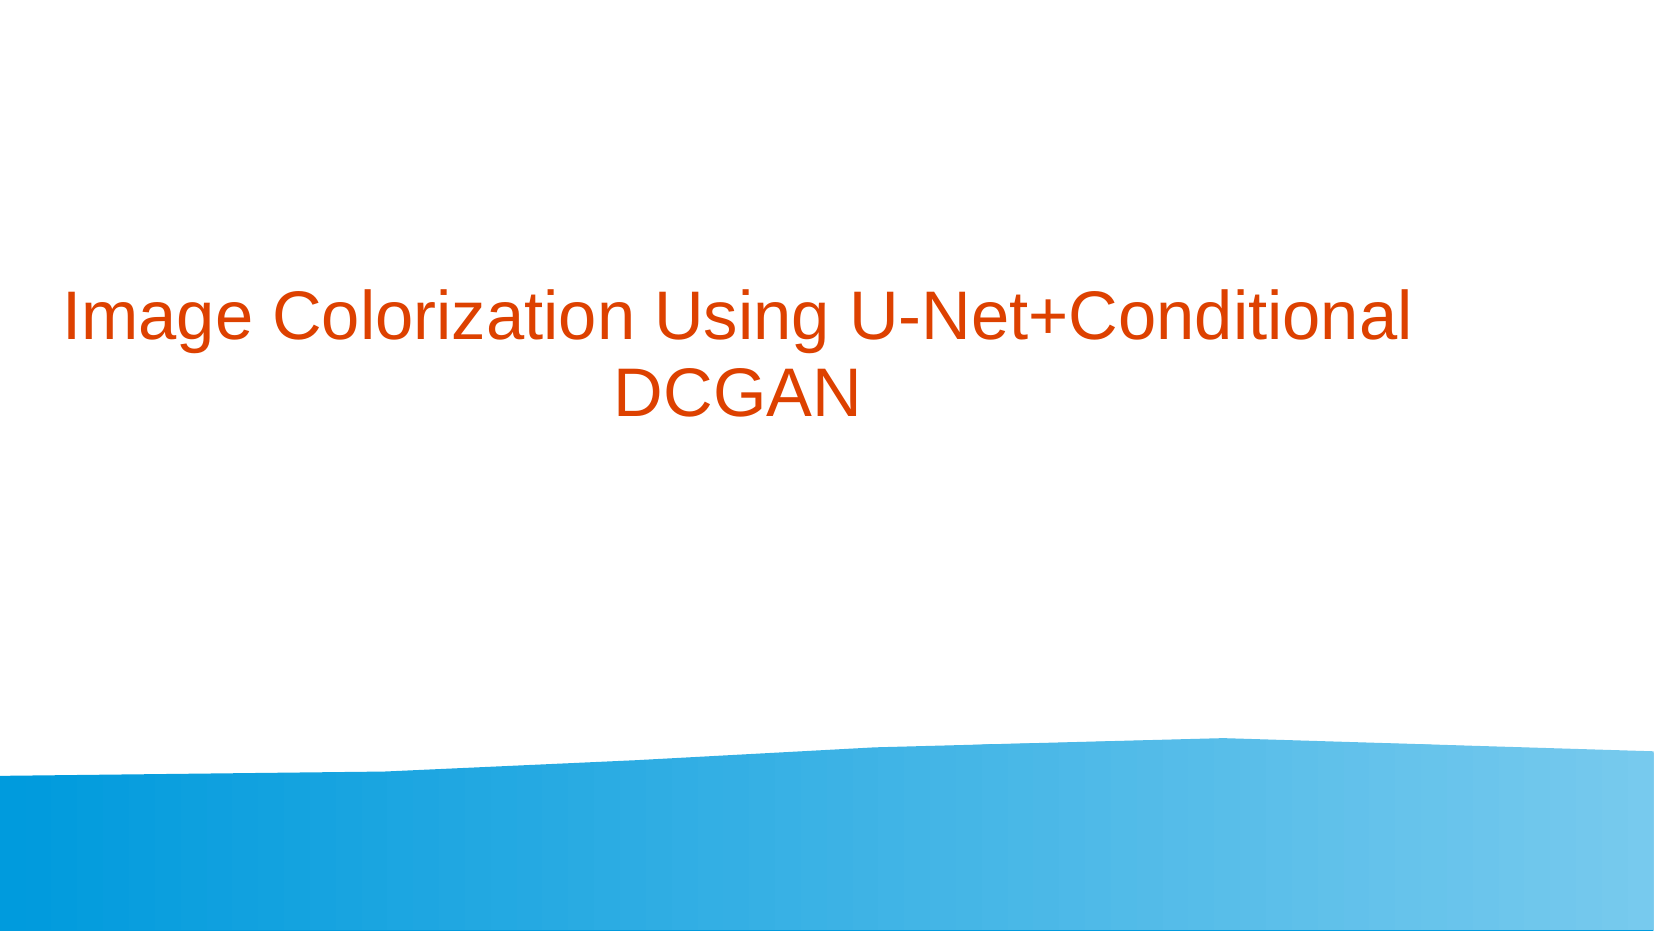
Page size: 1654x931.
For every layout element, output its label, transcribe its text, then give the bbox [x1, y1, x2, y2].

title Image Colorization Using U-Net+Conditional DCGAN [0, 265, 1477, 443]
